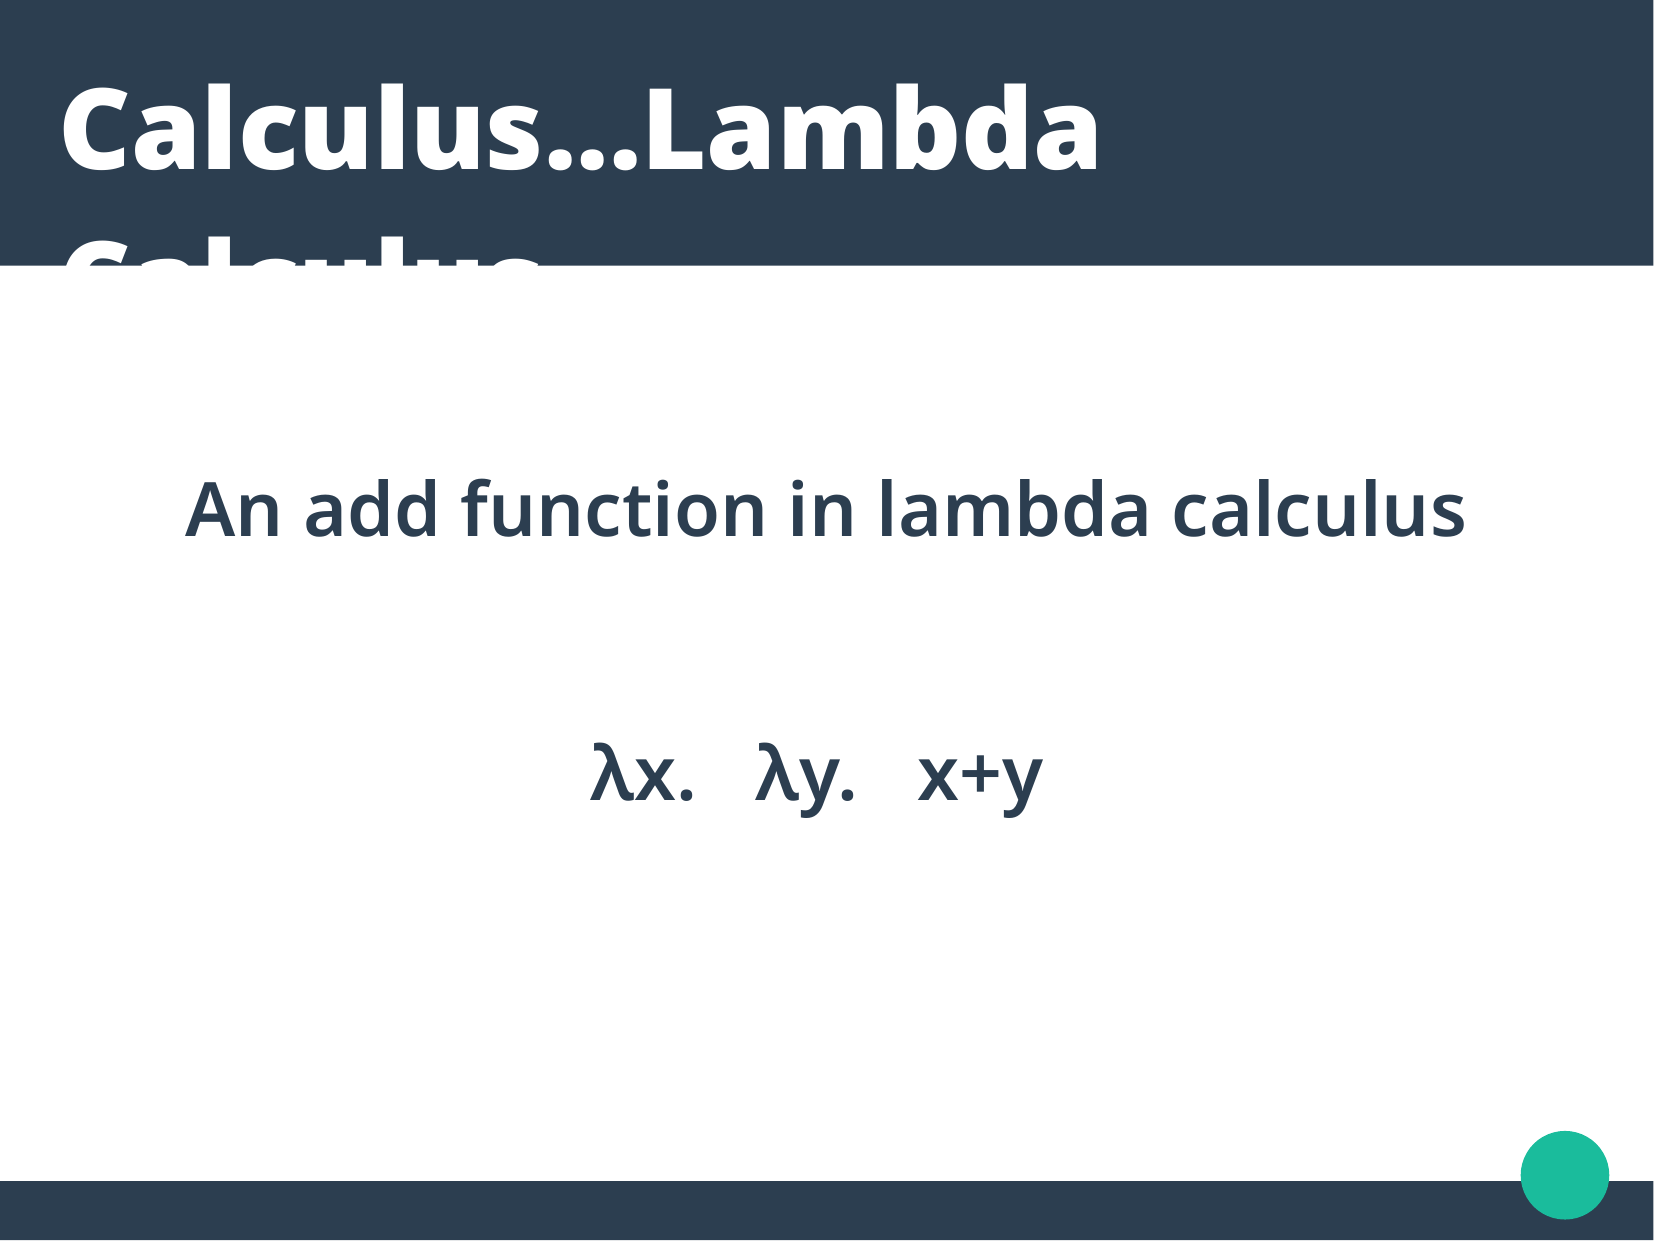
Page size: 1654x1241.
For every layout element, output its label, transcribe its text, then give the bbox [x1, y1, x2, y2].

list An add function in lambda calculus λx. λy. x+y [59, 324, 1595, 1152]
title Calculus...Lambda Calculus. [59, 49, 1595, 207]
